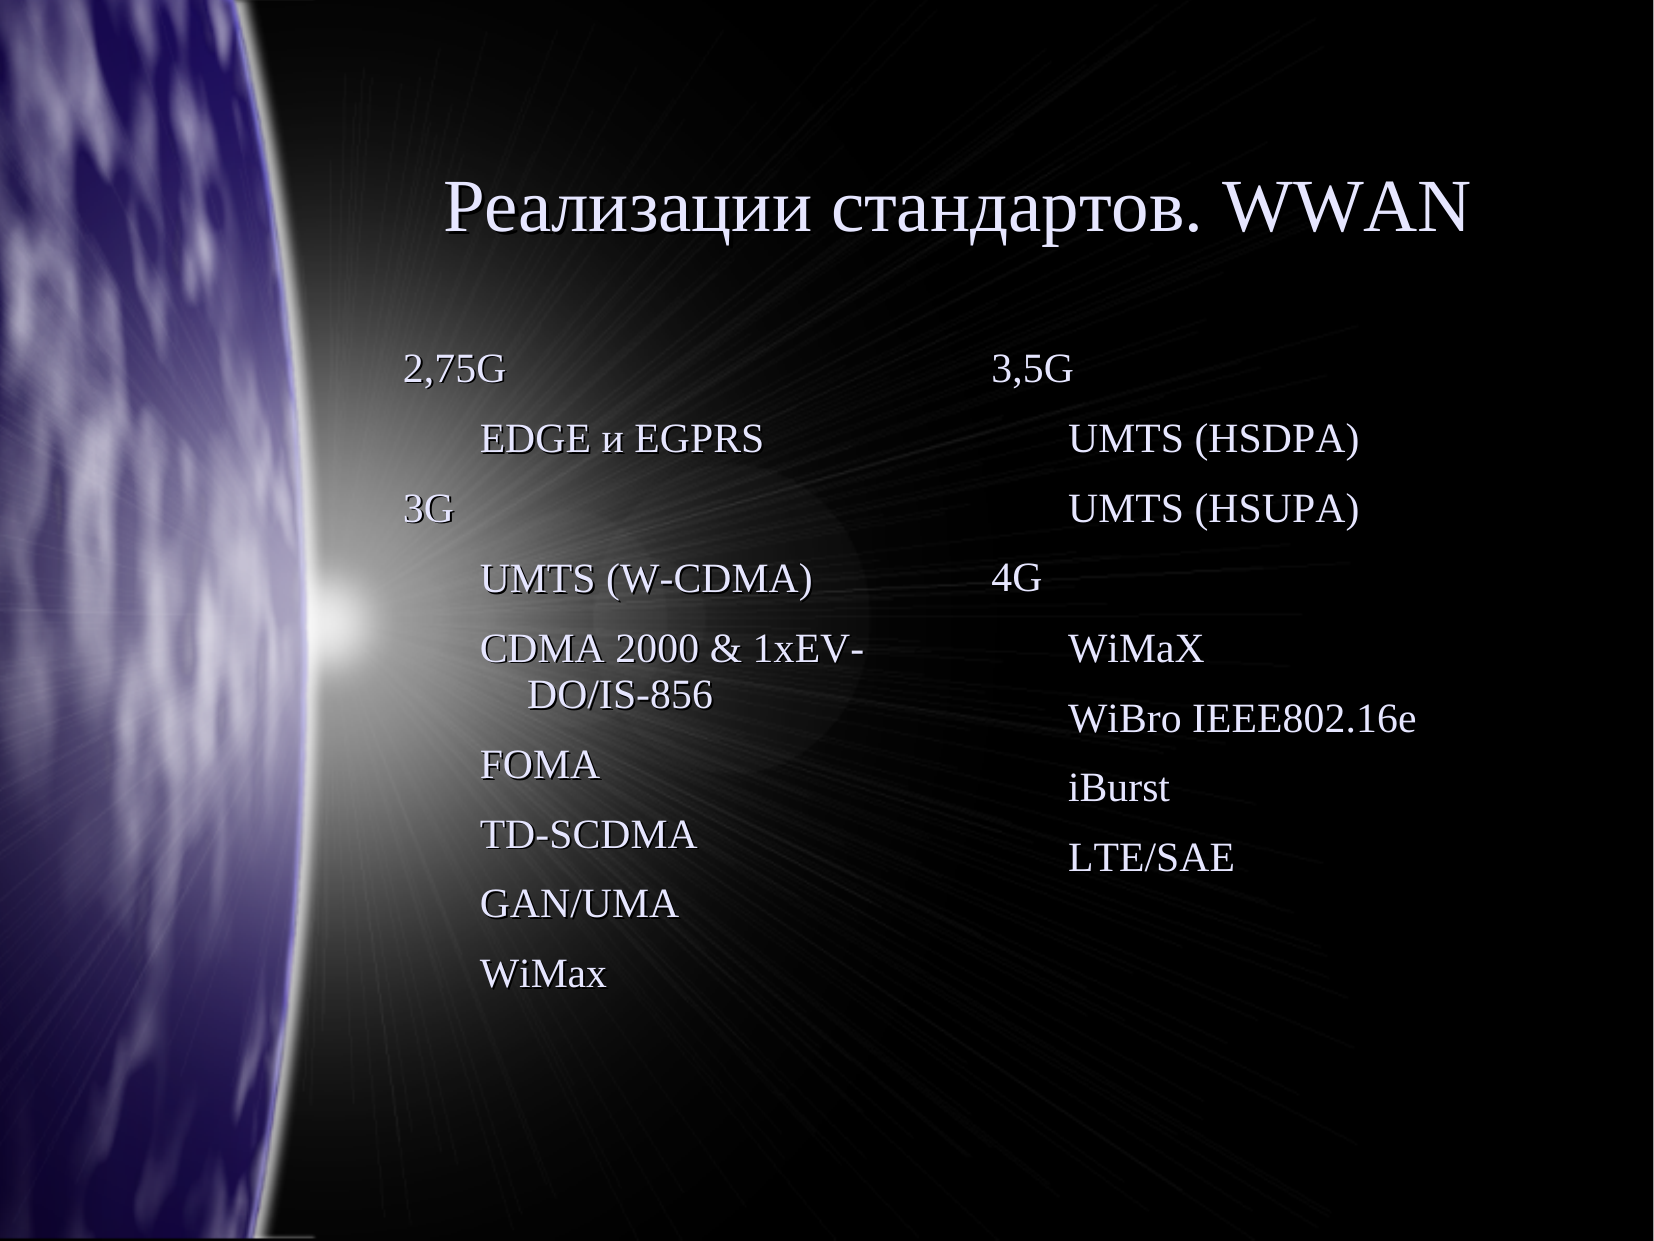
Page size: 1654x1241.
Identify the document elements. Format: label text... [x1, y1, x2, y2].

list 3,5G UMTS (HSDPA) UMTS (HSUPA) 4G WiMaX WiBro IEEE802.16e iBurst LTE/SAE [973, 344, 1534, 1112]
picture [0, 0, 1654, 1241]
list 2,75G EDGE и EGPRS 3G UMTS (W-CDMA) CDMA 2000 & 1xEV-DO/IS-856 FOMA TD-SCDMA GAN/UMA WiMax [385, 344, 946, 1127]
title Реализации стандартов. WWAN [383, 102, 1534, 311]
